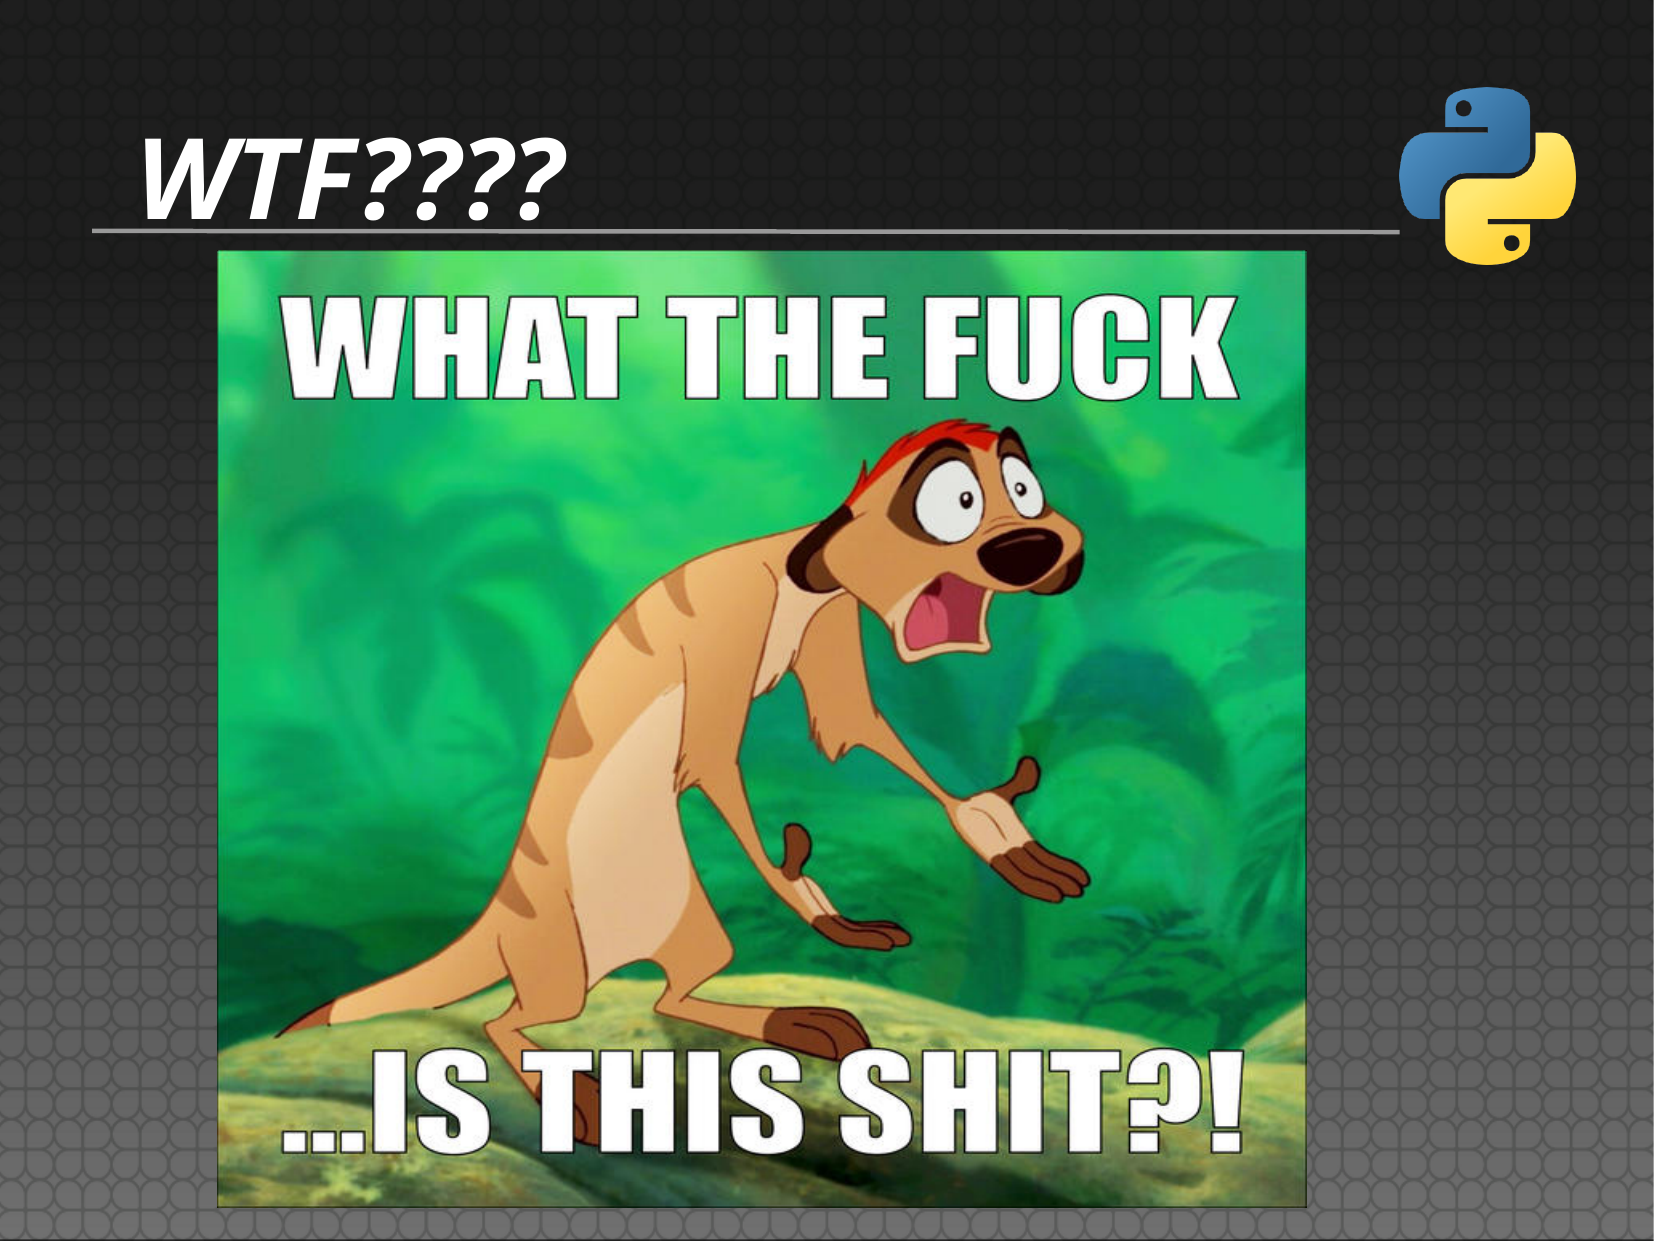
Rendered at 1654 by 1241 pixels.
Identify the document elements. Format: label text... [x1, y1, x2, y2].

picture [0, 0, 1654, 1241]
title WTF???? [94, 100, 1426, 251]
